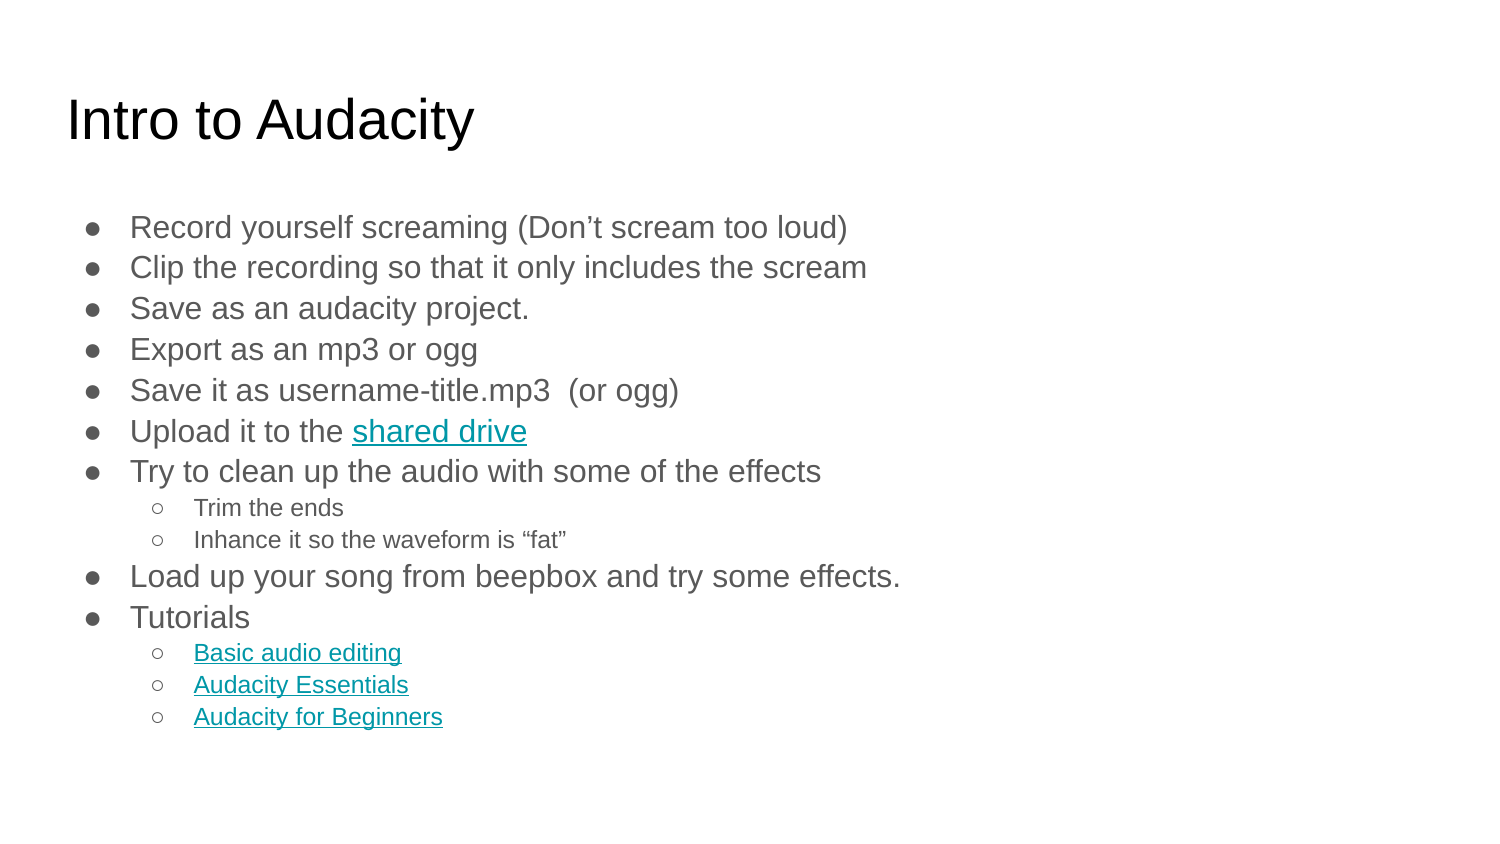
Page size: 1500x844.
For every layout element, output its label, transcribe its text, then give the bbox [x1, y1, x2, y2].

title Intro to Audacity [51, 72, 1449, 167]
list Record yourself screaming (Don’t scream too loud) Clip the recording so that it only includes the scream Save as an audacity project. Export as an mp3 or ogg Save it as username-title.mp3 (or ogg) Upload it to the shared drive Try to clean up the audio with some of the effects Trim the ends Inhance it so the waveform is “fat” Load up your song from beepbox and try some effects. Tutorials Basic audio editing Audacity Essentials Audacity for Beginners [51, 189, 1449, 750]
